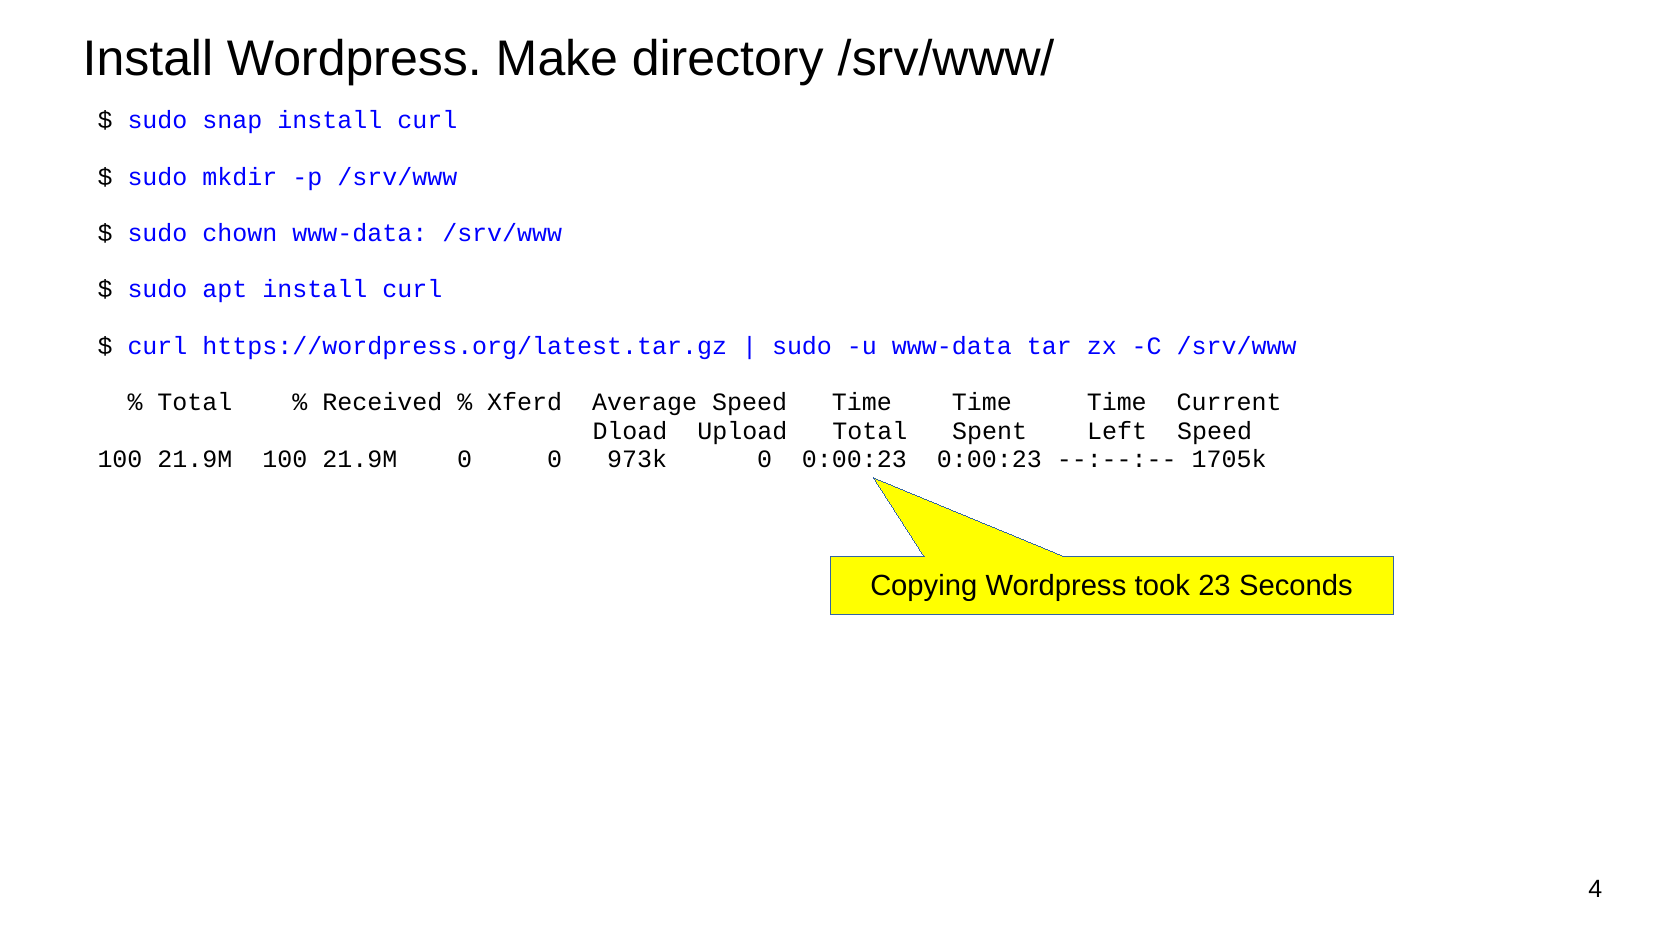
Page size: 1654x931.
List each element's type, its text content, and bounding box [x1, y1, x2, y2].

text_box <number> [1573, 867, 1636, 911]
subtitle Install Wordpress. Make directory /srv/www/ [82, 30, 1571, 110]
text_box $ sudo snap install curl $ sudo mkdir -p /srv/www $ sudo chown www-data: /srv/www $ sudo apt install curl $ curl https://wordpress.org/latest.tar.gz | sudo -u www-data tar zx -C /srv/www % Total % Received % Xferd Average Speed Time Time Time Current Dload Upload Total Spent Left Speed 100 21.9M 100 21.9M 0 0 973k 0 0:00:23 0:00:23 --:--:-- 1705k [82, 100, 1569, 662]
text_box Copying Wordpress took 23 Seconds [830, 477, 1394, 615]
